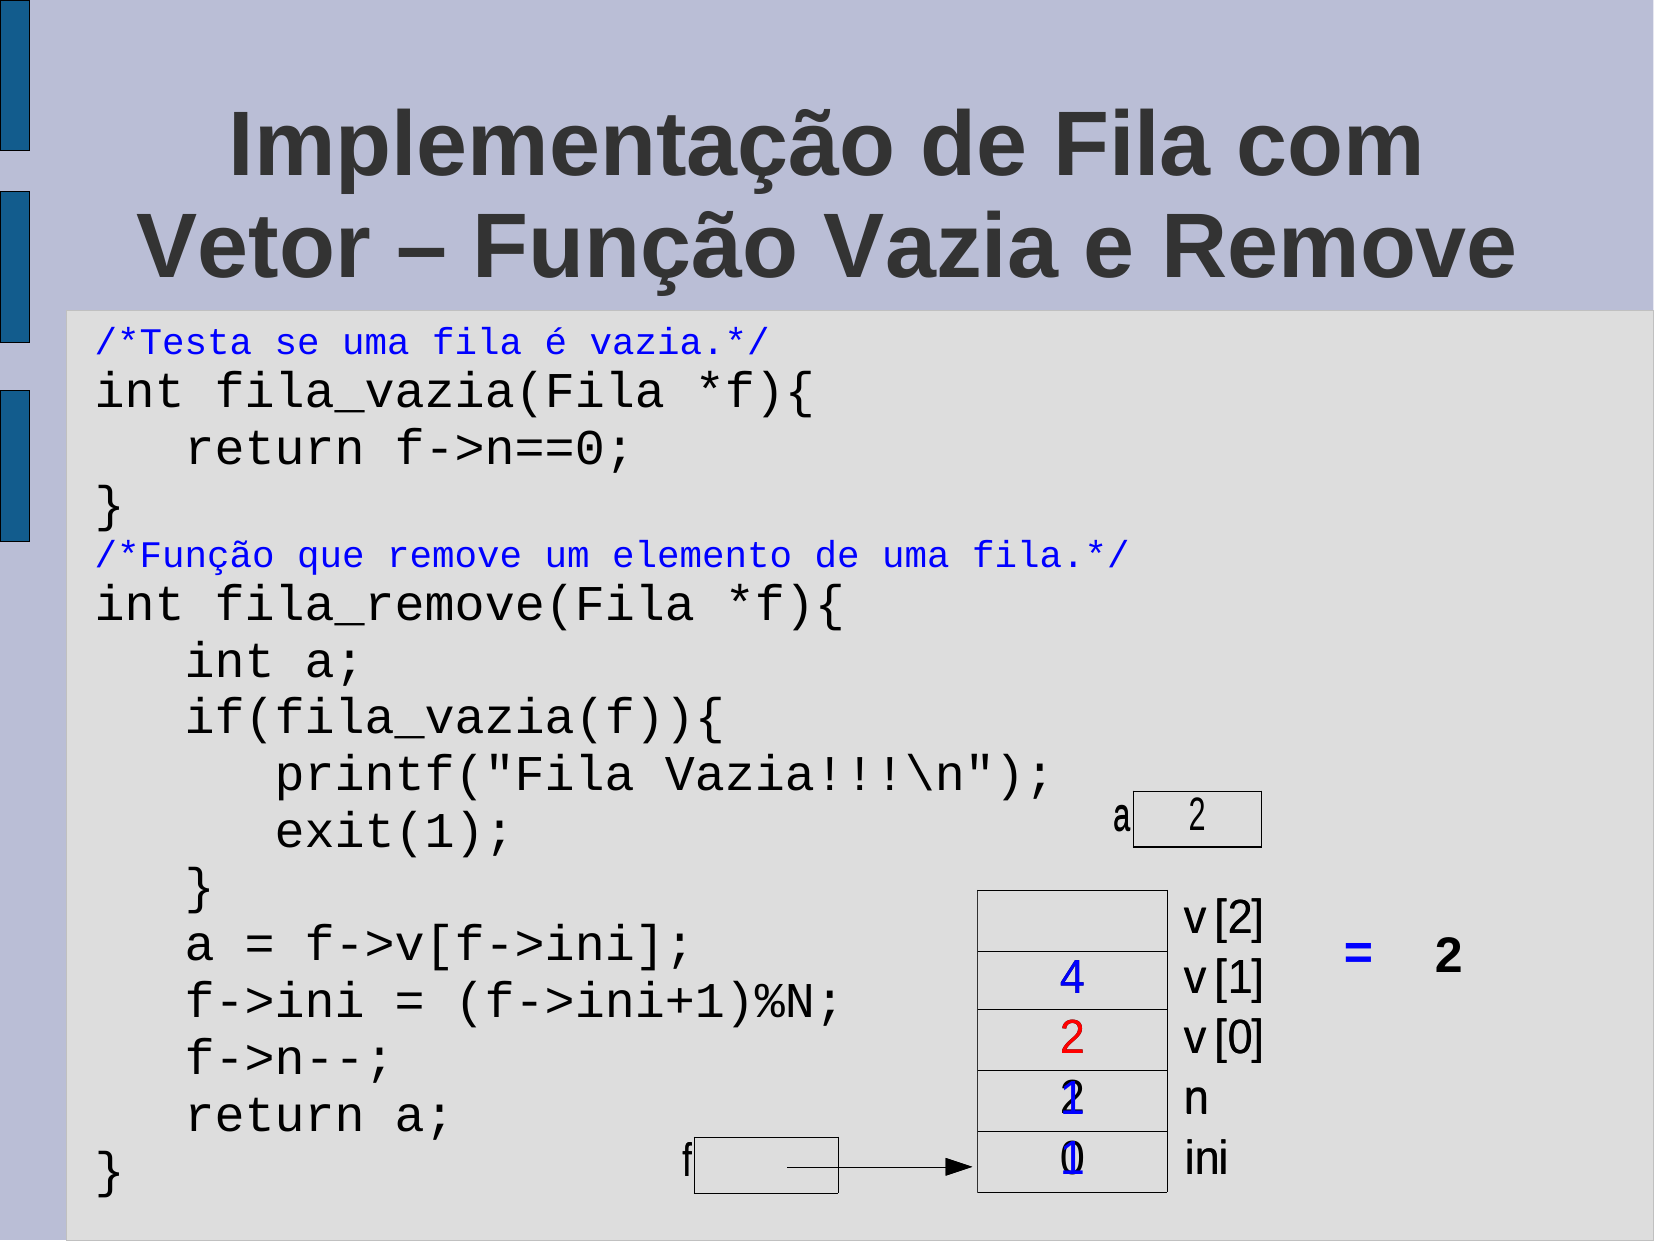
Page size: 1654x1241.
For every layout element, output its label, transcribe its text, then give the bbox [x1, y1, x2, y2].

text_box 2 [1435, 927, 1463, 985]
chart [977, 889, 1360, 1197]
text_box = [1360, 924, 1373, 982]
chart [549, 1136, 841, 1197]
list /*Testa se uma fila é vazia.*/ int fila_vazia(Fila *f){ return f->n==0; } /*Função que remove um elemento de uma fila.*/ int fila_remove(Fila *f){ int a; if(fila_vazia(f)){ printf("Fila Vazia!!!\n"); exit(1); } a = f->v[f->ini]; f->ini = (f->ini+1)%N; f->n--; return a; } [76, 323, 1489, 1203]
title Implementação de Fila com Vetor – Função Vazia e Remove [121, 91, 1534, 299]
chart [1003, 790, 1264, 851]
